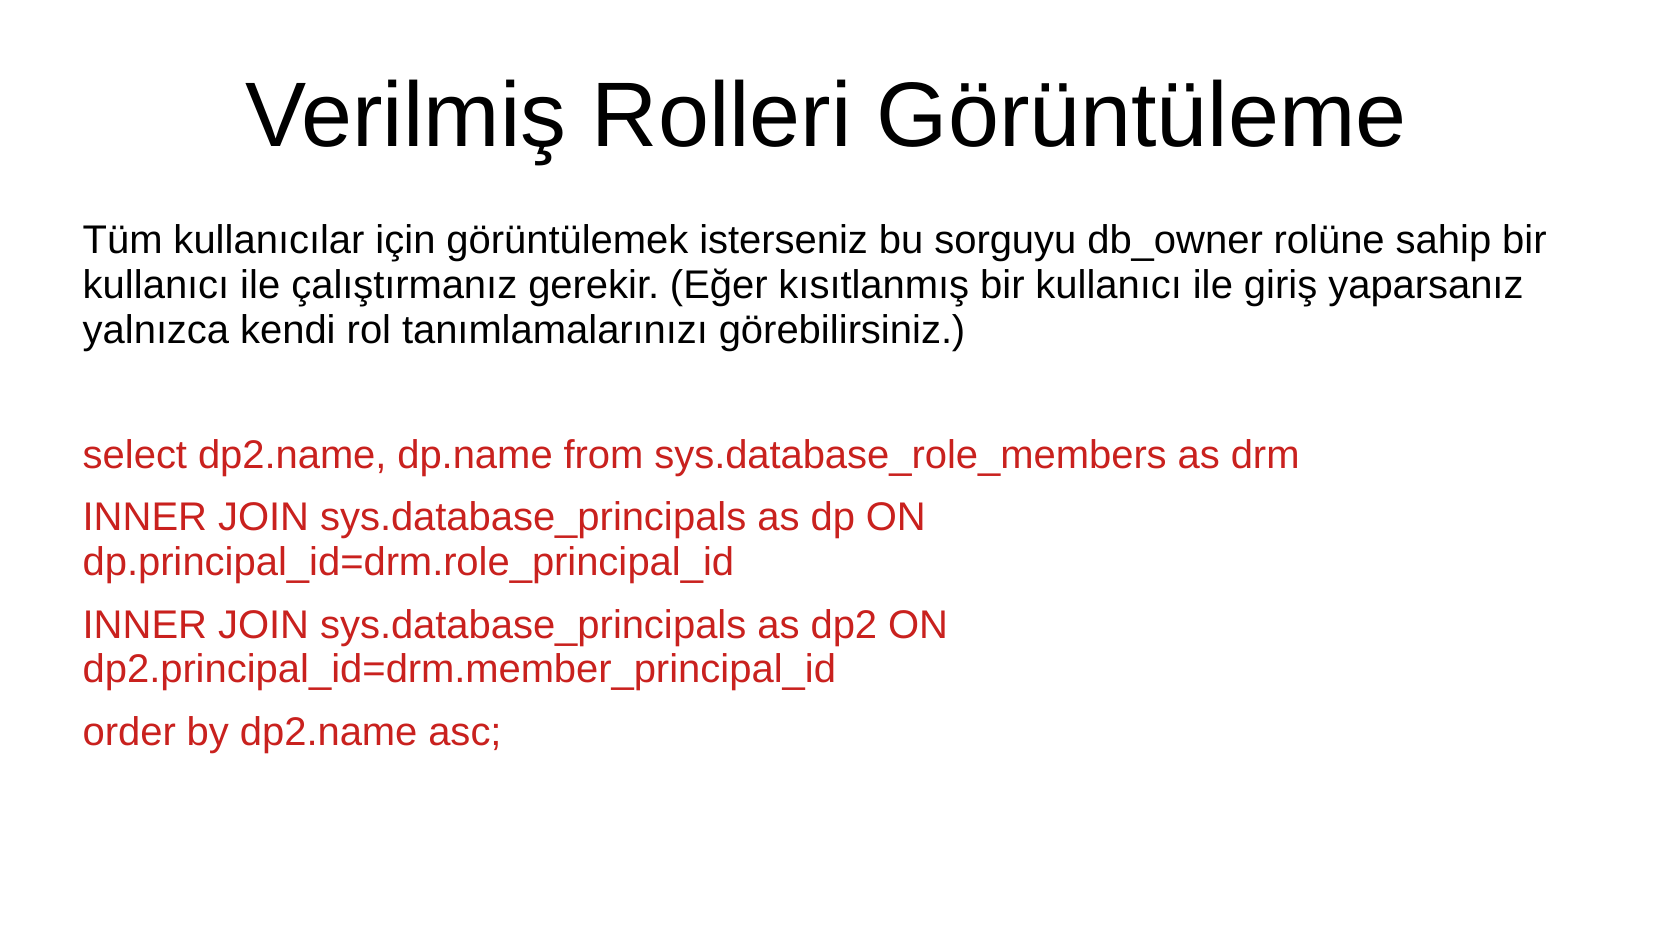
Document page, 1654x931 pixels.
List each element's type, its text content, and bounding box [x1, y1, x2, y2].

title Verilmiş Rolleri Görüntüleme [82, 37, 1571, 193]
list Tüm kullanıcılar için görüntülemek isterseniz bu sorguyu db_owner rolüne sahip bir kullanıcı ile çalıştırmanız gerekir. (Eğer kısıtlanmış bir kullanıcı ile giriş yaparsanız yalnızca kendi rol tanımlamalarınızı görebilirsiniz.) select dp2.name, dp.name from sys.database_role_members as drm INNER JOIN sys.database_principals as dp ON dp.principal_id=drm.role_principal_id INNER JOIN sys.database_principals as dp2 ON dp2.principal_id=drm.member_principal_id order by dp2.name asc; [82, 217, 1571, 758]
